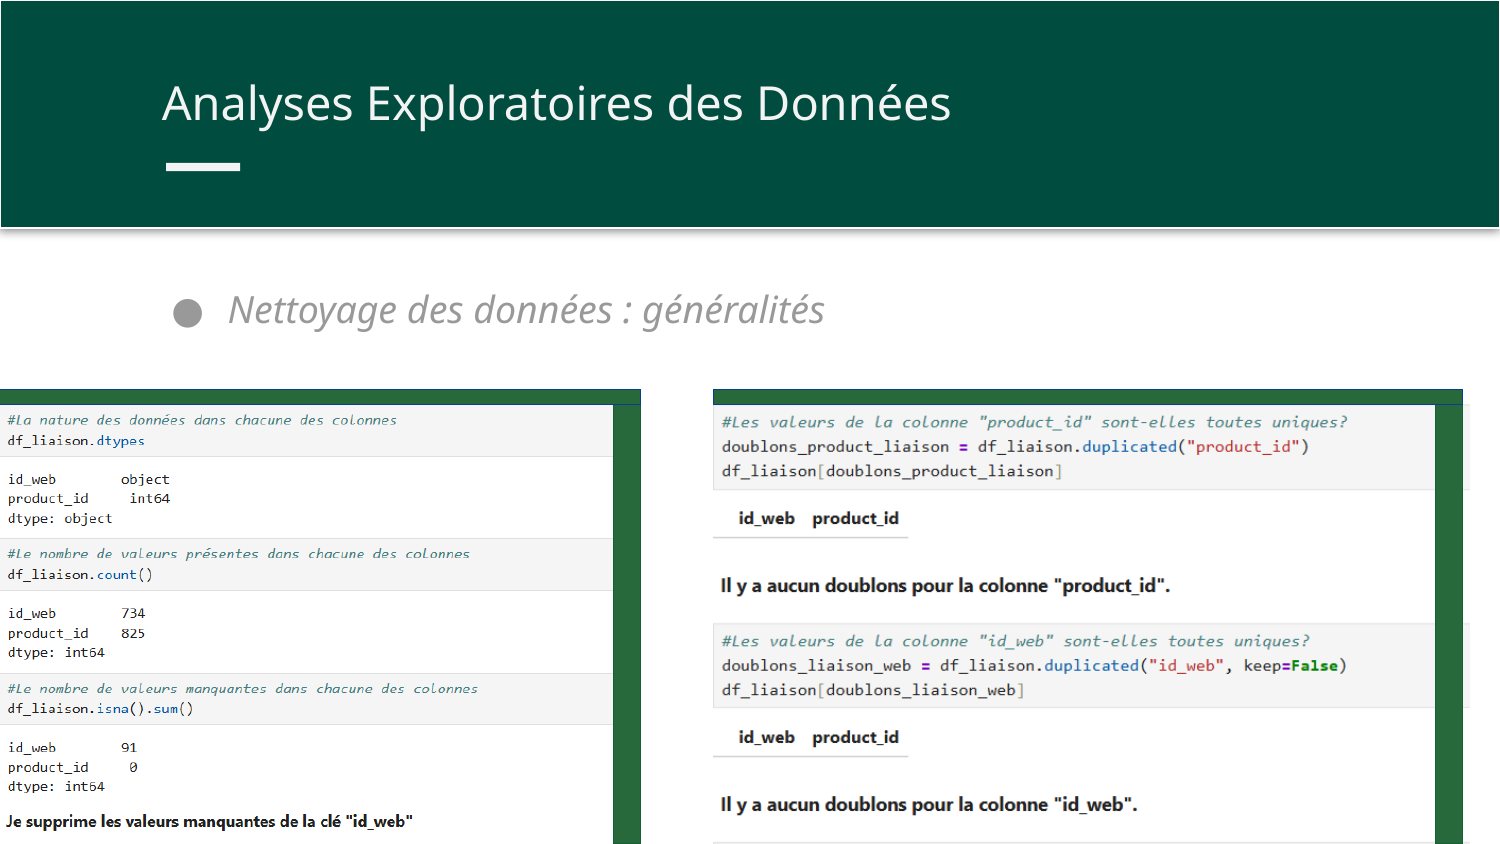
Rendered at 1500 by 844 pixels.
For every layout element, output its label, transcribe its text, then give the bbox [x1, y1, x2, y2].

picture [0, 405, 613, 844]
text_box [713, 389, 1463, 844]
picture [1463, 404, 1470, 844]
text_box [0, 389, 641, 844]
text_box Analyses Exploratoires des Données [146, 55, 1500, 150]
text_box [167, 163, 240, 171]
list Nettoyage des données : généralités [137, 228, 1262, 363]
picture [713, 405, 1435, 844]
